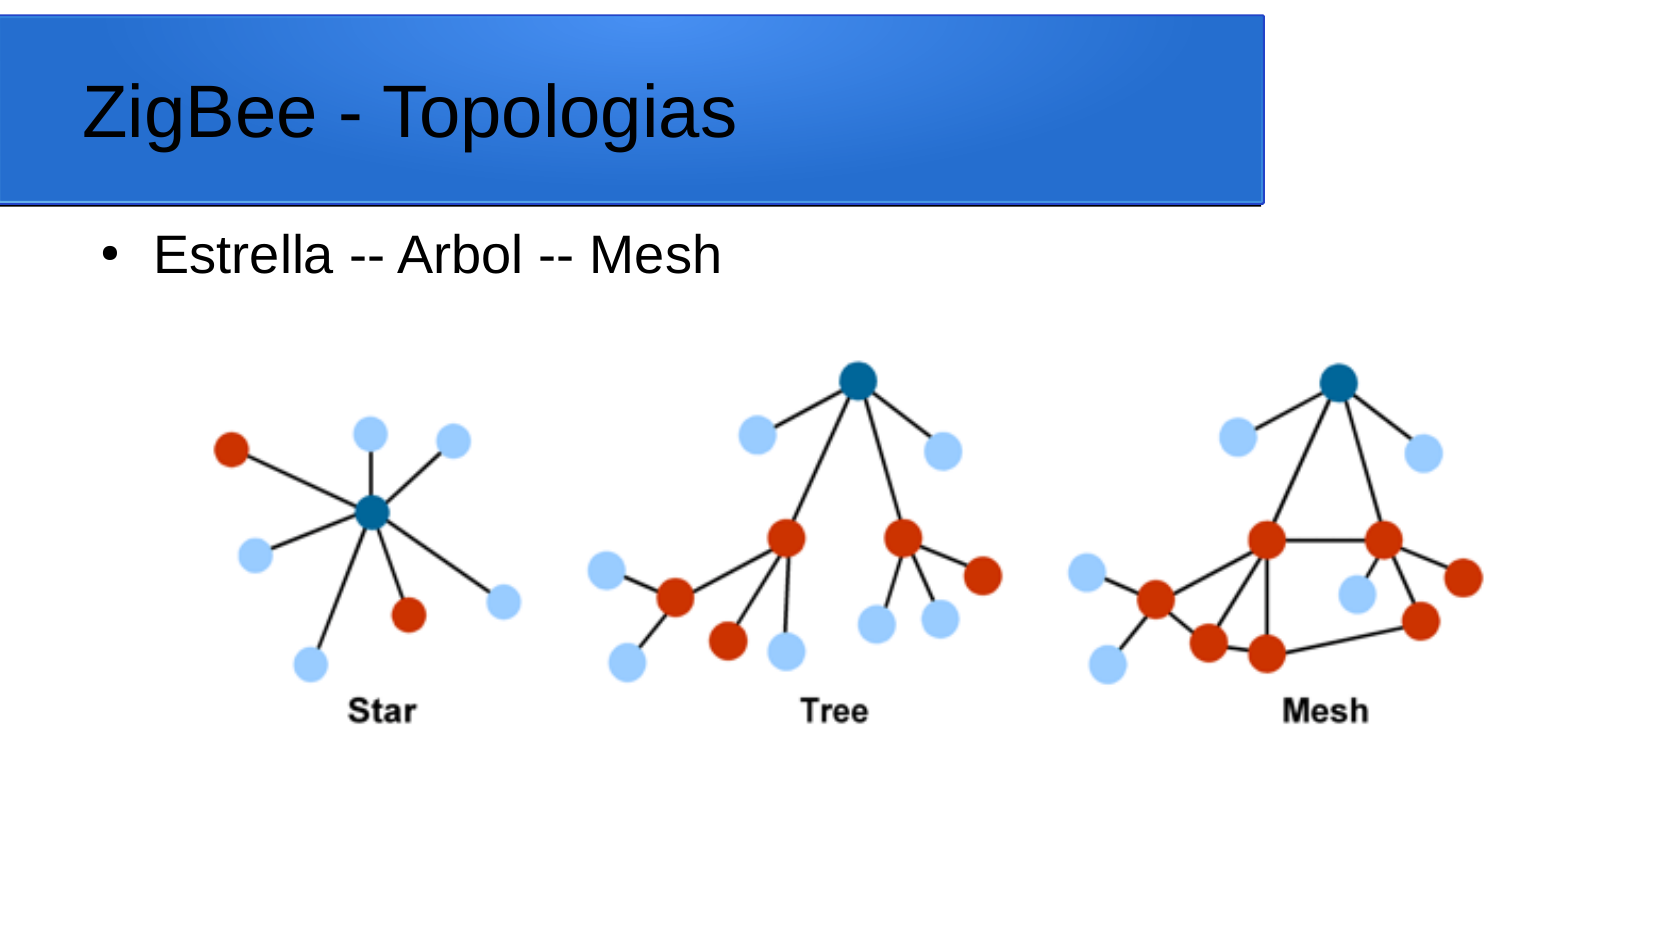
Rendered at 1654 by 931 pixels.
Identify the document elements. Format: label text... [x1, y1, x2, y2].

title ZigBee - Topologias [82, 35, 1235, 189]
list Estrella -- Arbol -- Mesh [82, 224, 1571, 481]
picture [210, 359, 1486, 748]
